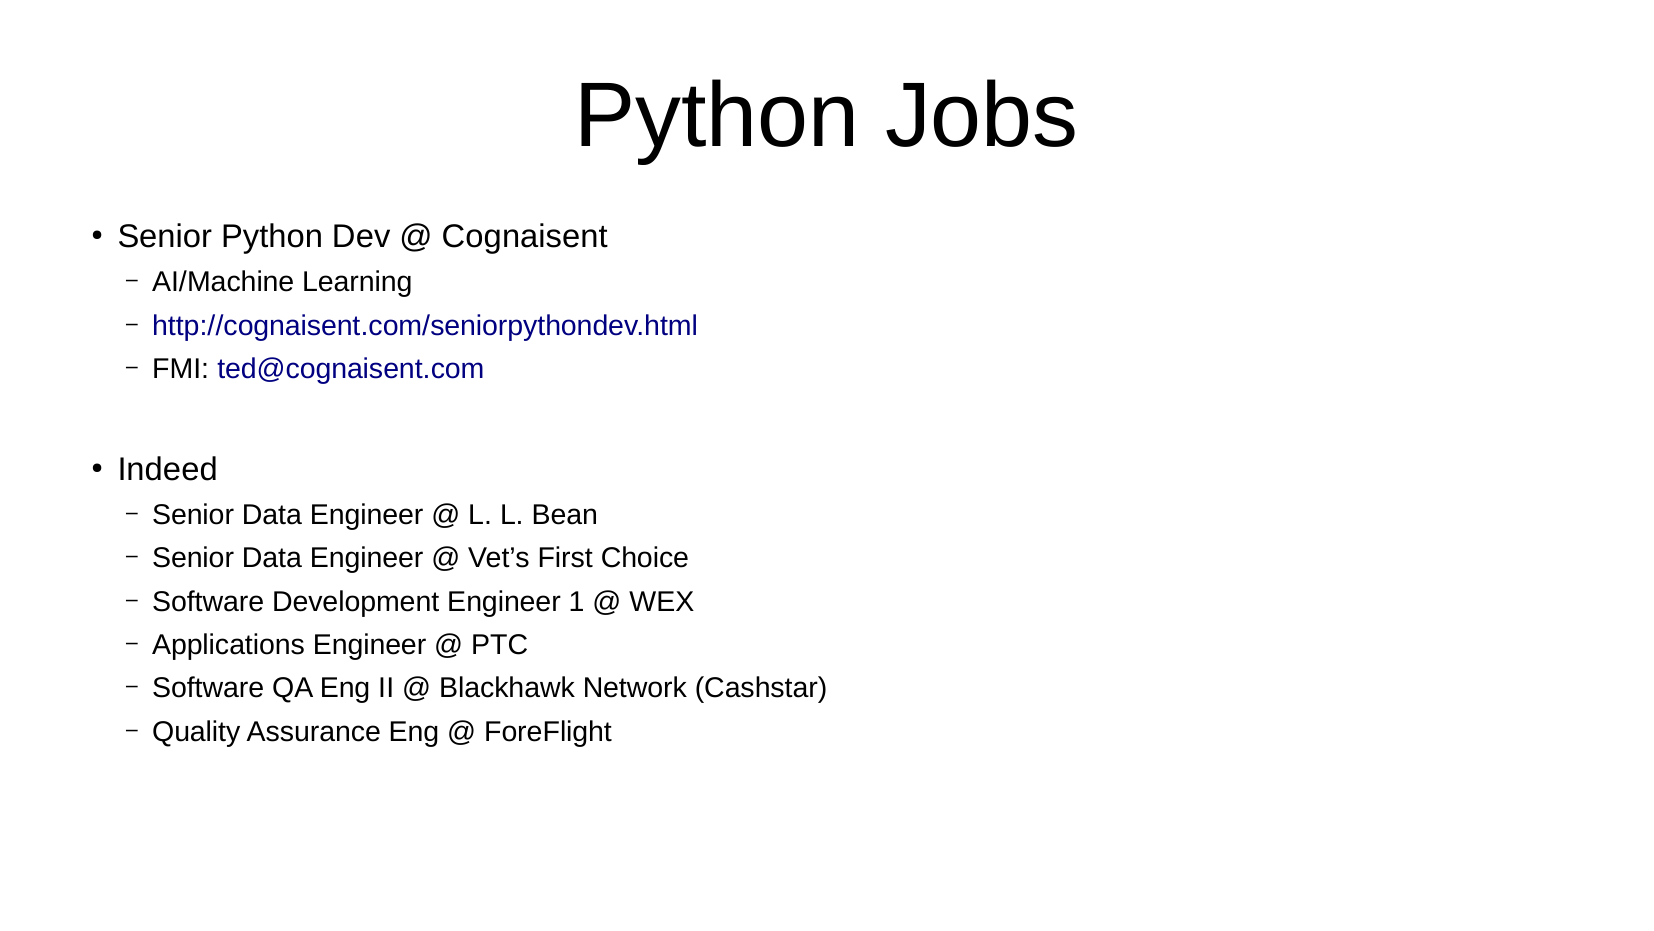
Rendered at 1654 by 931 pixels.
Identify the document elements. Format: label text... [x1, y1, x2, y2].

title Python Jobs [82, 37, 1571, 193]
list Senior Python Dev @ Cognaisent AI/Machine Learning http://cognaisent.com/seniorpythondev.html FMI: ted@cognaisent.com Indeed Senior Data Engineer @ L. L. Bean Senior Data Engineer @ Vet’s First Choice Software Development Engineer 1 @ WEX Applications Engineer @ PTC Software QA Eng II @ Blackhawk Network (Cashstar) Quality Assurance Eng @ ForeFlight [82, 217, 1571, 758]
